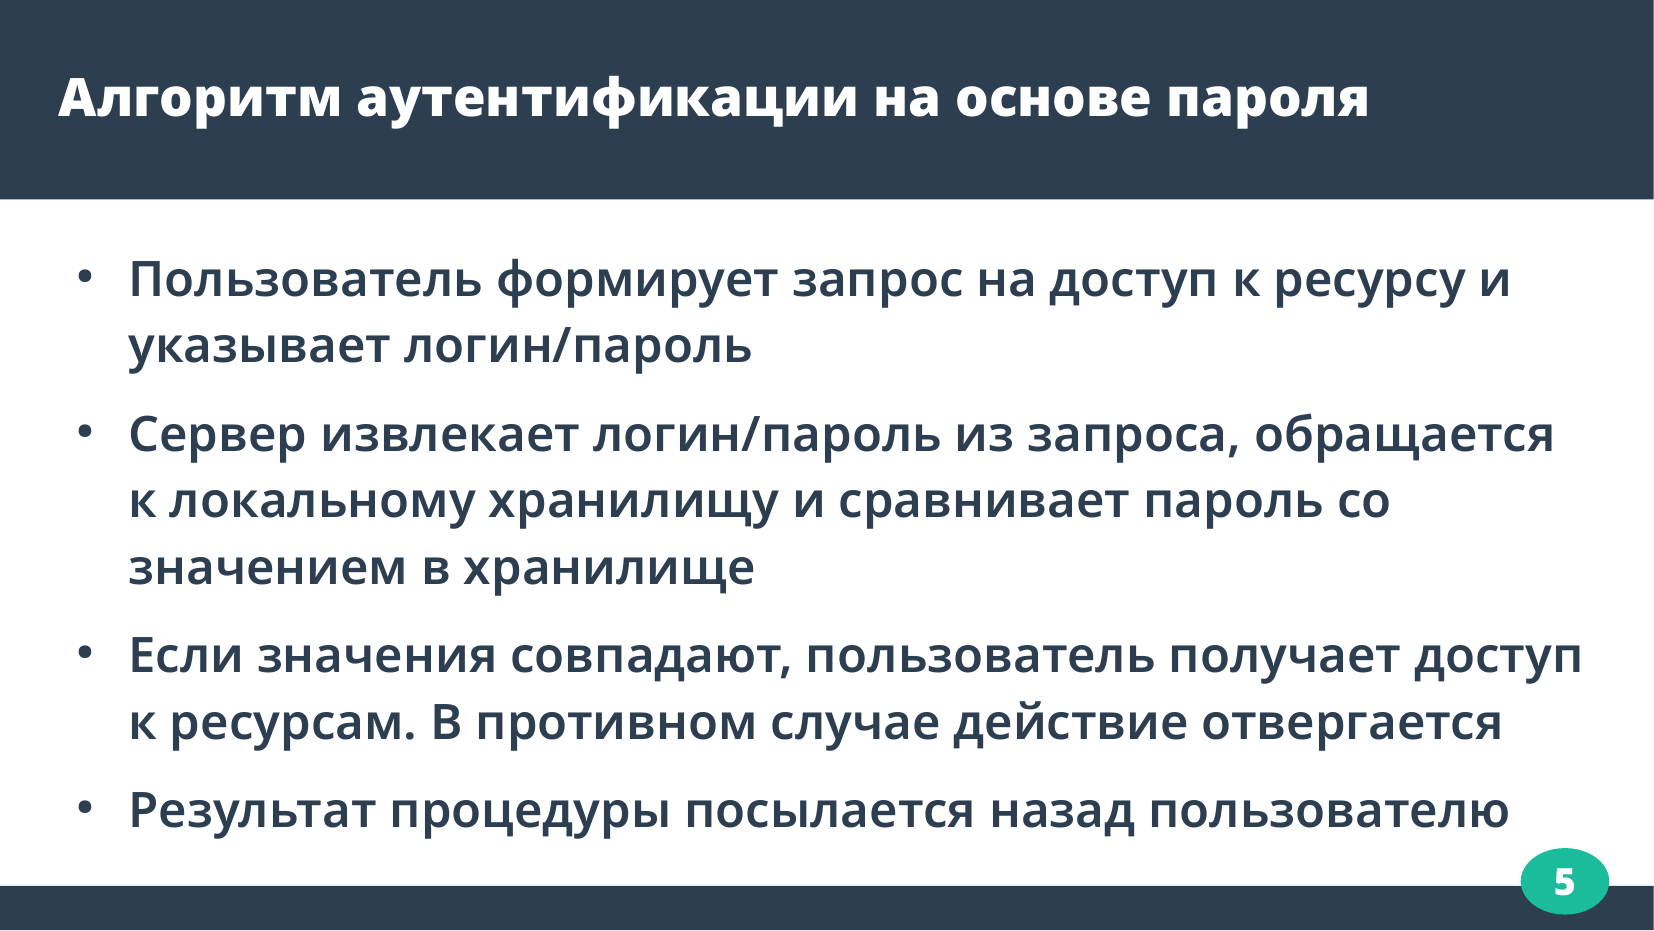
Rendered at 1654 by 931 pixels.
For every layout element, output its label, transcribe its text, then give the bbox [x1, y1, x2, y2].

title Алгоритм аутентификации на основе пароля [59, 37, 1595, 155]
list Пользователь формирует запрос на доступ к ресурсу и указывает логин/пароль Сервер извлекает логин/пароль из запроса, обращается к локальному хранилищу и сравнивает пароль со значением в хранилище Если значения совпадают, пользователь получает доступ к ресурсам. В противном случае действие отвергается Результат процедуры посылается назад пользователю [59, 243, 1595, 864]
